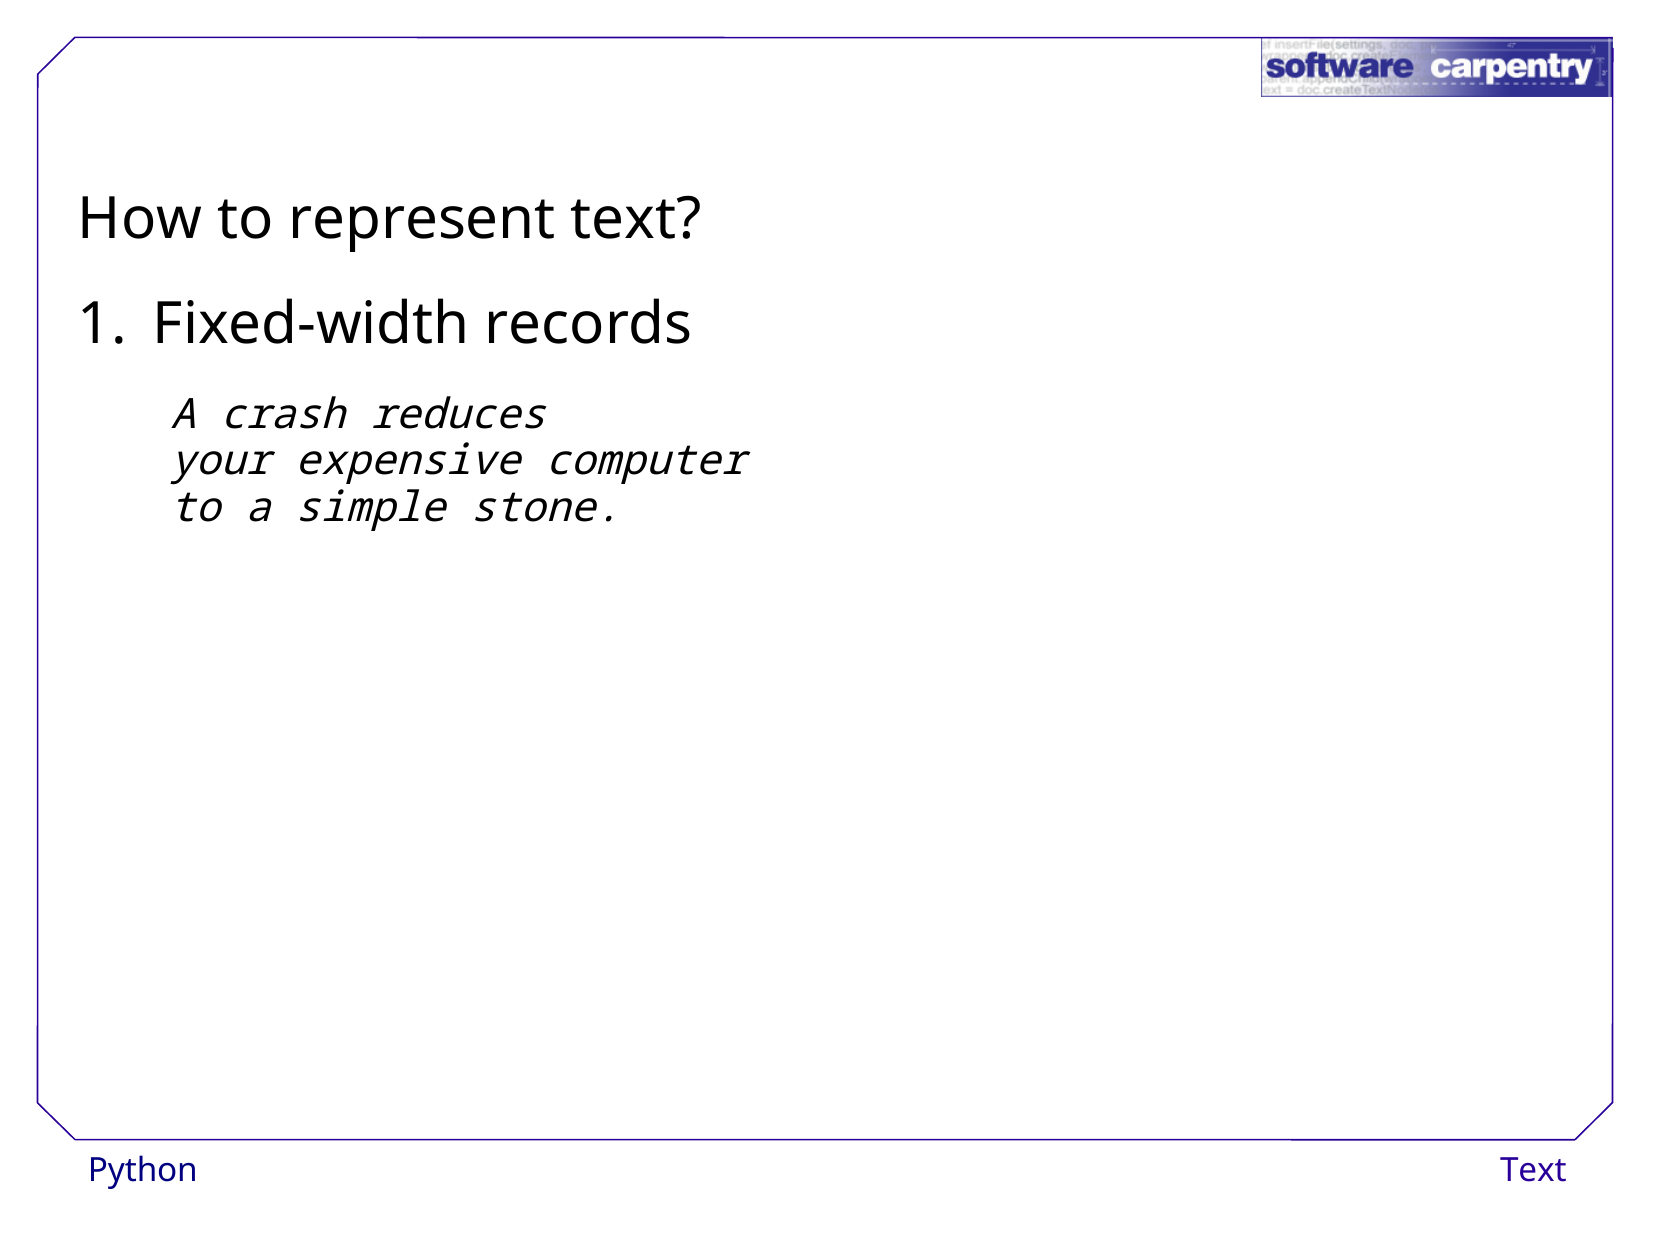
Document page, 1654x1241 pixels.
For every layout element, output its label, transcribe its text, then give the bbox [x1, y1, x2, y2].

text_box How to represent text? 1. Fixed-width records [63, 137, 867, 364]
text_box A crash reduces your expensive computer to a simple stone. [155, 383, 676, 545]
picture [1261, 39, 1613, 97]
